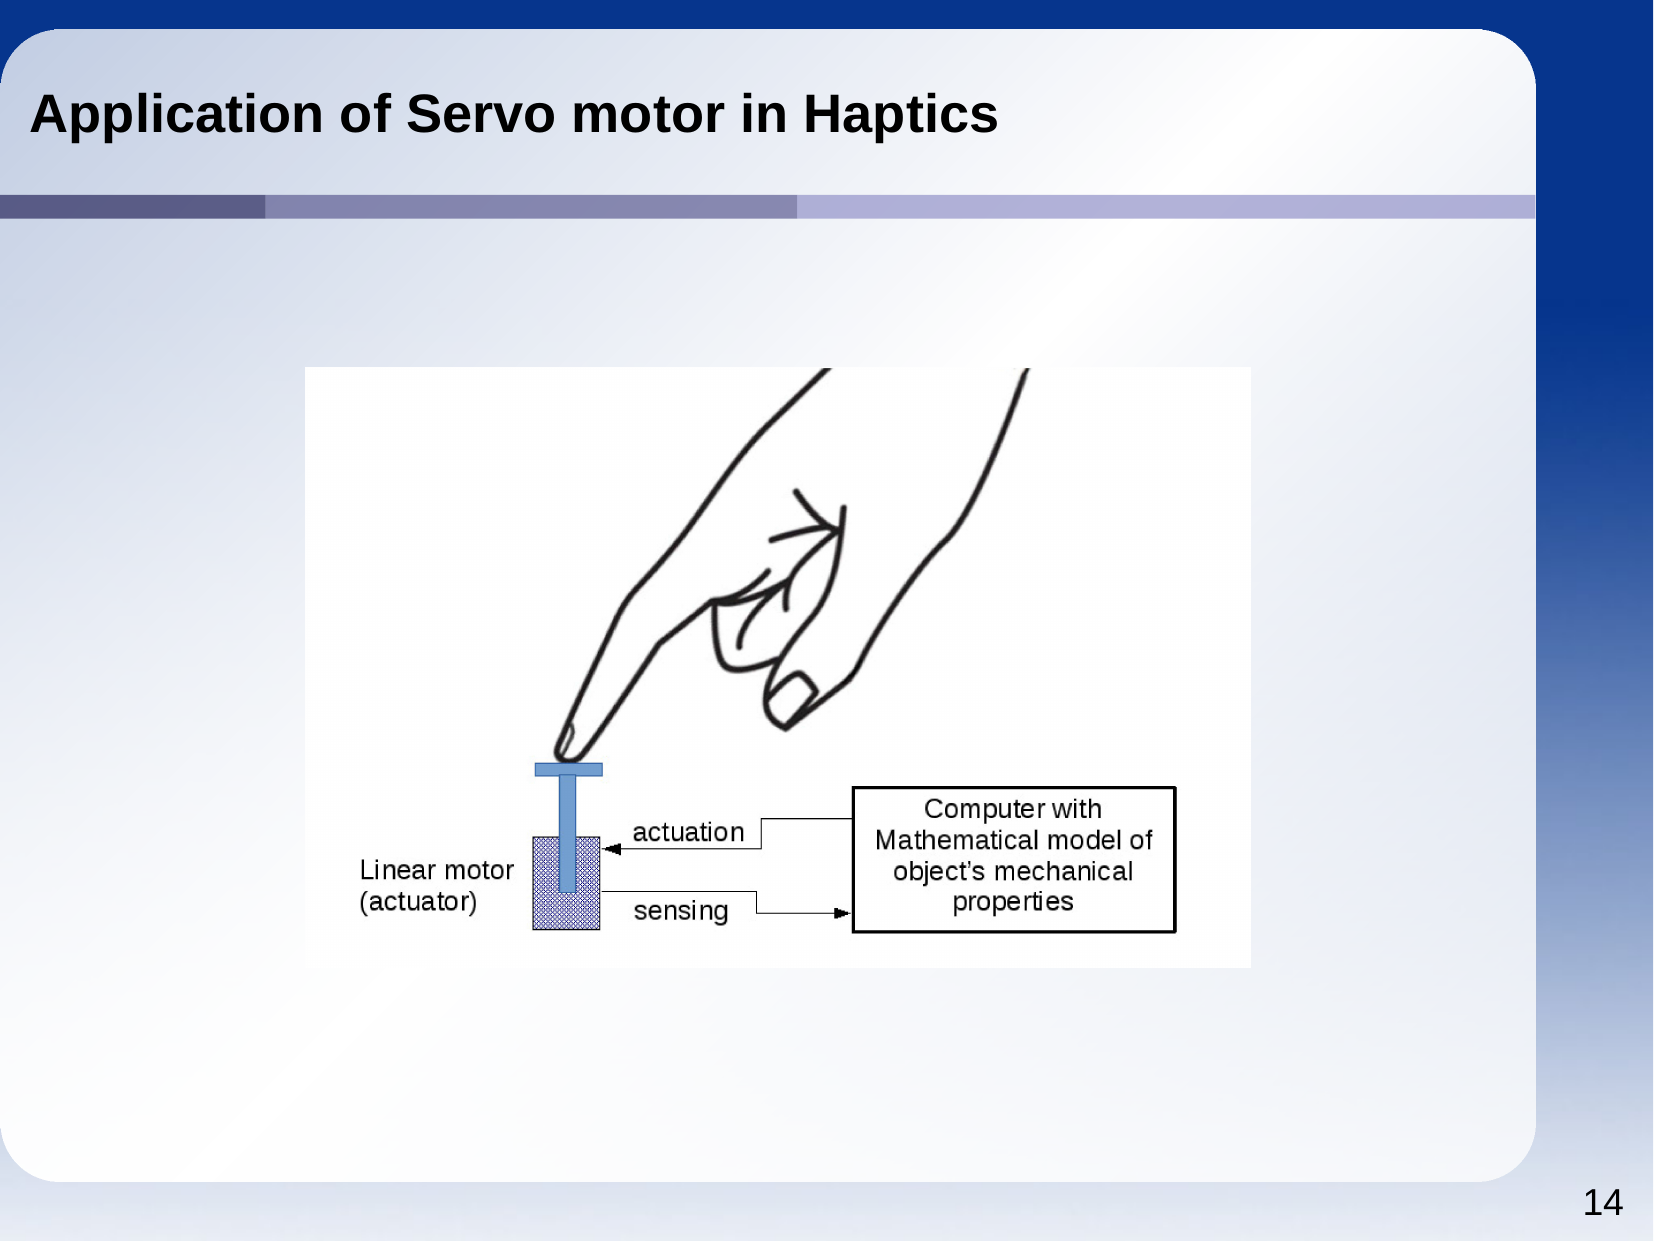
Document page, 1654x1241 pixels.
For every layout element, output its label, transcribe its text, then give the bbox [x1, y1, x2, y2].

title Application of Servo motor in Haptics [29, 49, 1506, 178]
picture [305, 367, 1251, 968]
picture [0, 0, 1654, 1241]
